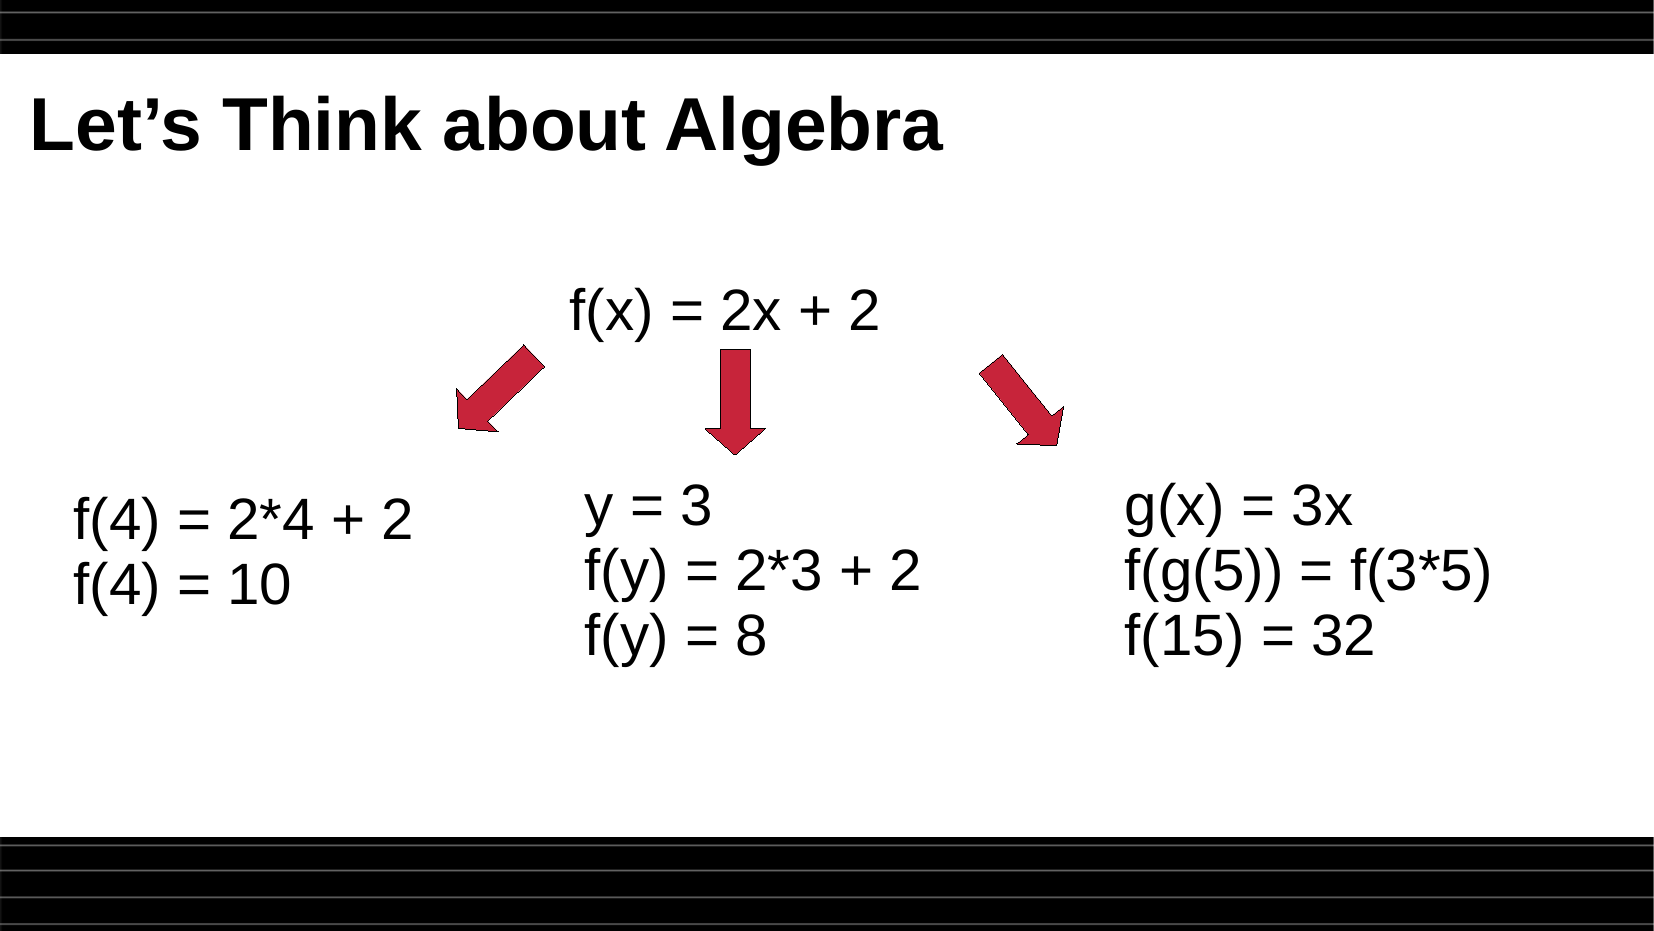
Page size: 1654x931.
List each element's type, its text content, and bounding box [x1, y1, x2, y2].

text_box [979, 354, 1064, 446]
text_box y = 3 f(y) = 2*3 + 2 f(y) = 8 [570, 465, 946, 675]
picture [0, 837, 1654, 931]
text_box g(x) = 3x f(g(5)) = f(3*5) f(15) = 32 [1110, 465, 1636, 741]
text_box [705, 349, 766, 455]
text_box f(x) = 2x + 2 [555, 270, 916, 350]
text_box [456, 344, 545, 432]
text_box Let’s Think about Algebra [15, 75, 1546, 174]
picture [0, 0, 1654, 54]
text_box f(4) = 2*4 + 2 f(4) = 10 [58, 478, 434, 624]
